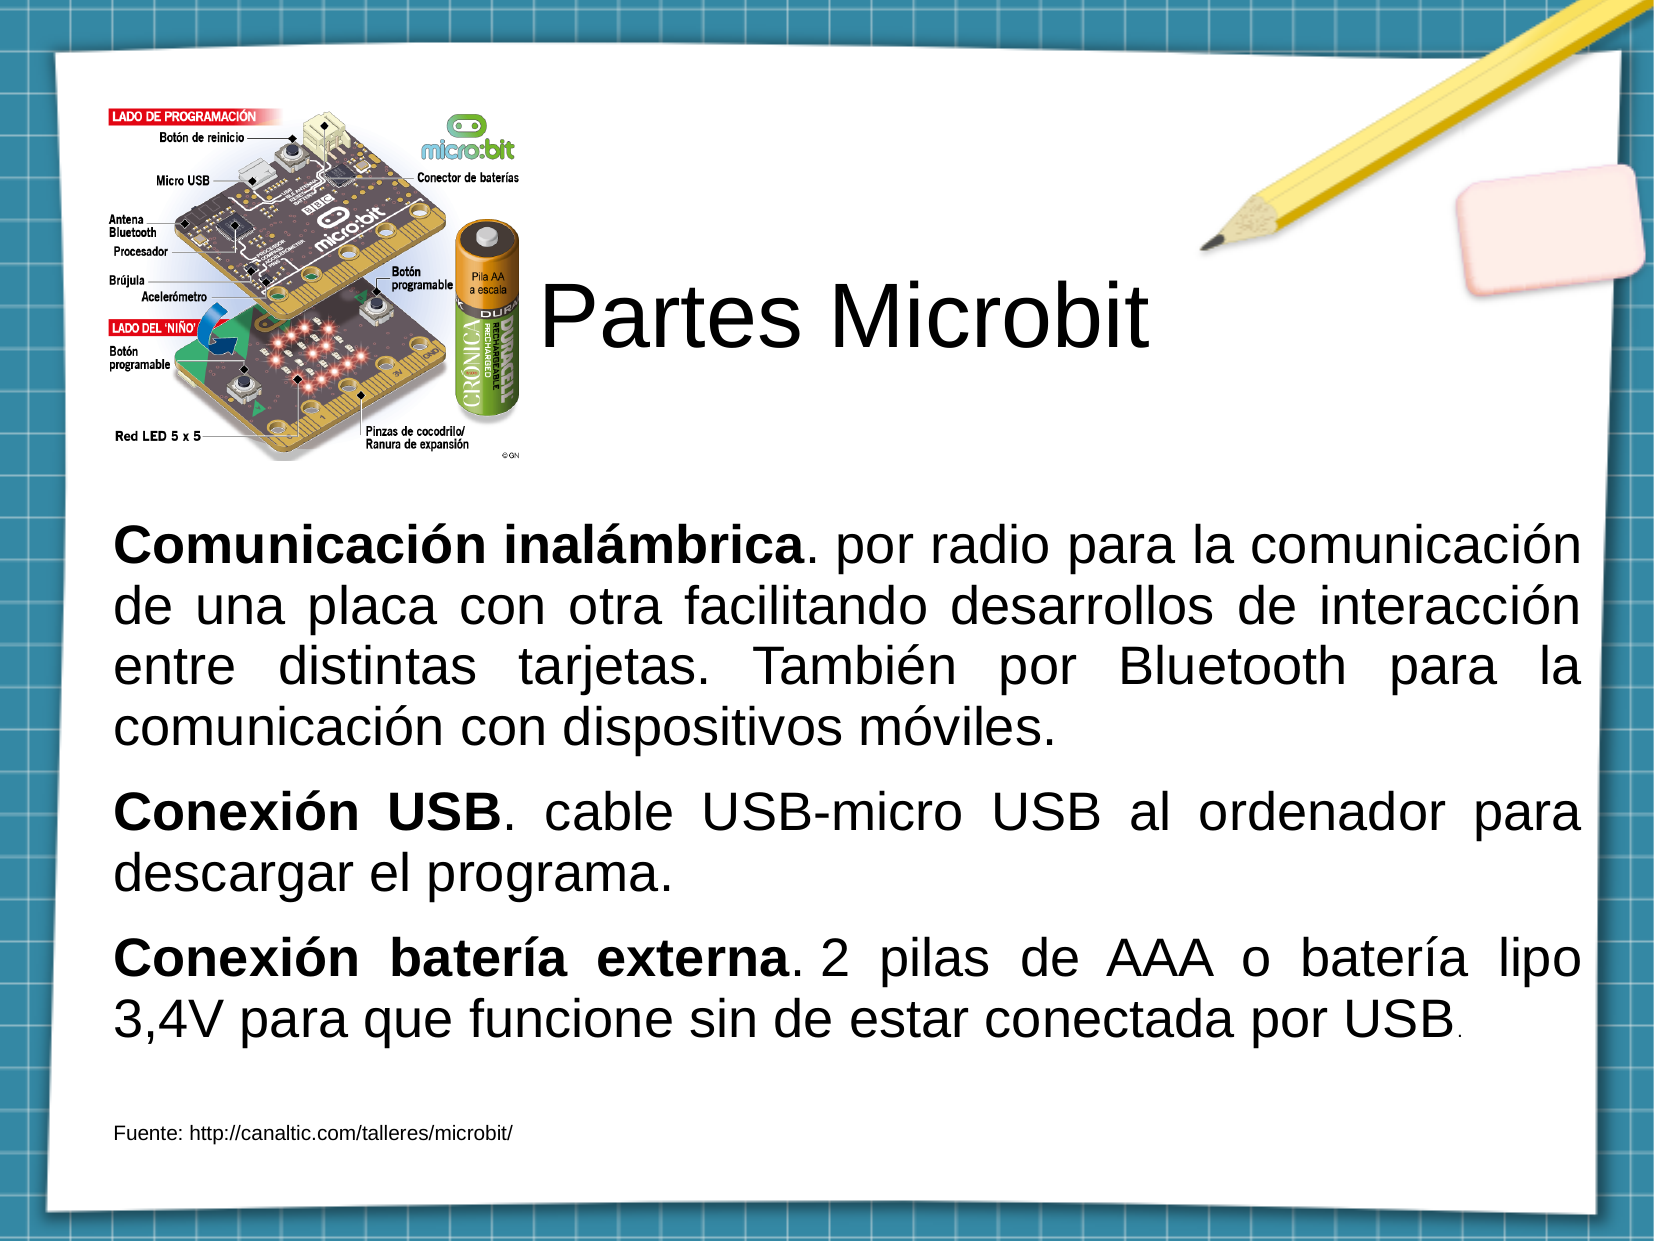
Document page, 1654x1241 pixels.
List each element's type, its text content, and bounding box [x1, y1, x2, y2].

title Partes Microbit [524, 212, 1571, 420]
picture [0, 0, 1654, 1241]
text_box Comunicación inalámbrica. por radio para la comunicación de una placa con otra facilitando desarrollos de interacción entre distintas tarjetas. También por Bluetooth para la comunicación con dispositivos móviles. Conexión USB. cable USB-micro USB al ordenador para descargar el programa. Conexión batería externa. 2 pilas de AAA o batería lipo 3,4V para que funcione sin de estar conectada por USB. Fuente: http://canaltic.com/talleres/microbit/ [98, 507, 1599, 1193]
